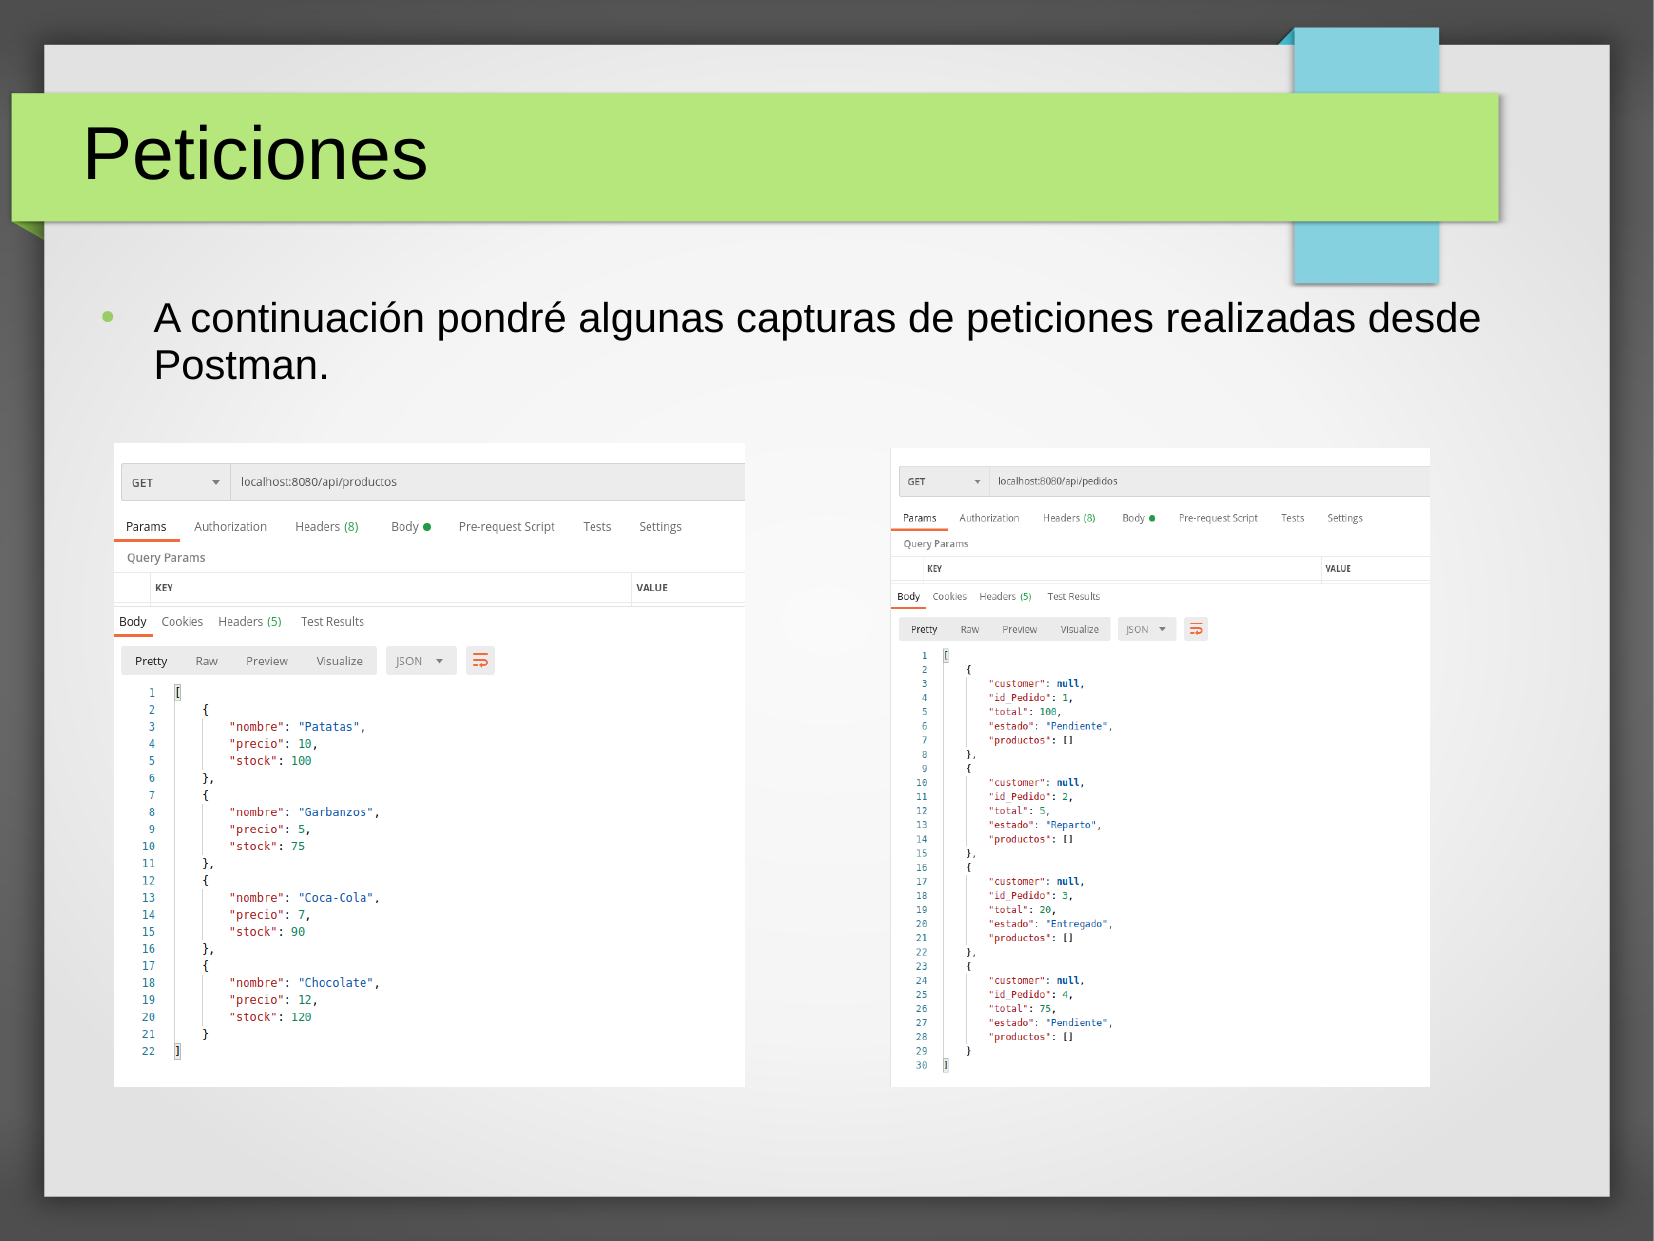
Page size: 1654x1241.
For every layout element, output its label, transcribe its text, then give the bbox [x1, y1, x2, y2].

title Peticiones [82, 94, 1264, 213]
picture [0, 0, 1654, 1241]
list A continuación pondré algunas capturas de peticiones realizadas desde Postman. [82, 295, 1571, 1015]
